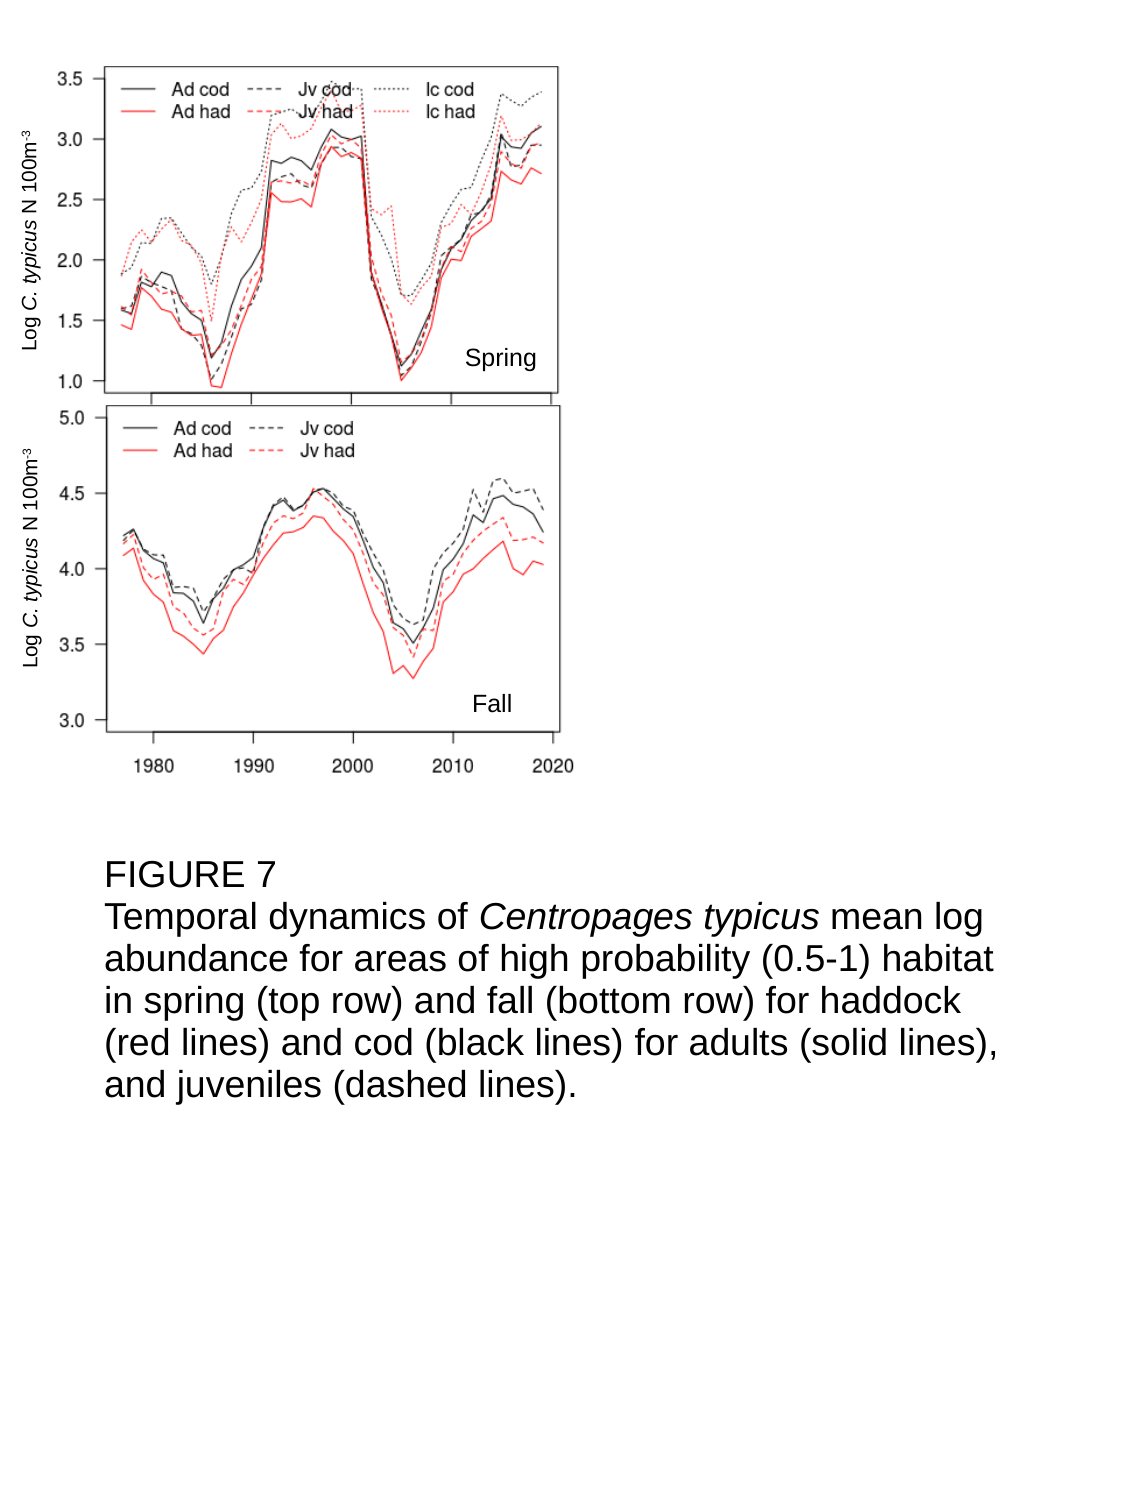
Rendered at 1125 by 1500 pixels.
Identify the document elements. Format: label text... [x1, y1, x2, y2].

text_box Log C. typicus N 100m-3 [8, 87, 48, 396]
text_box Spring [450, 336, 561, 380]
text_box Fall [457, 682, 550, 726]
text_box Log C. typicus N 100m-3 [8, 404, 49, 713]
picture [48, 66, 576, 785]
text_box FIGURE 7 Temporal dynamics of Centropages typicus mean log abundance for areas of high probability (0.5-1) habitat in spring (top row) and fall (bottom row) for haddock (red lines) and cod (black lines) for adults (solid lines), and juveniles (dashed lines). [89, 846, 1021, 1156]
